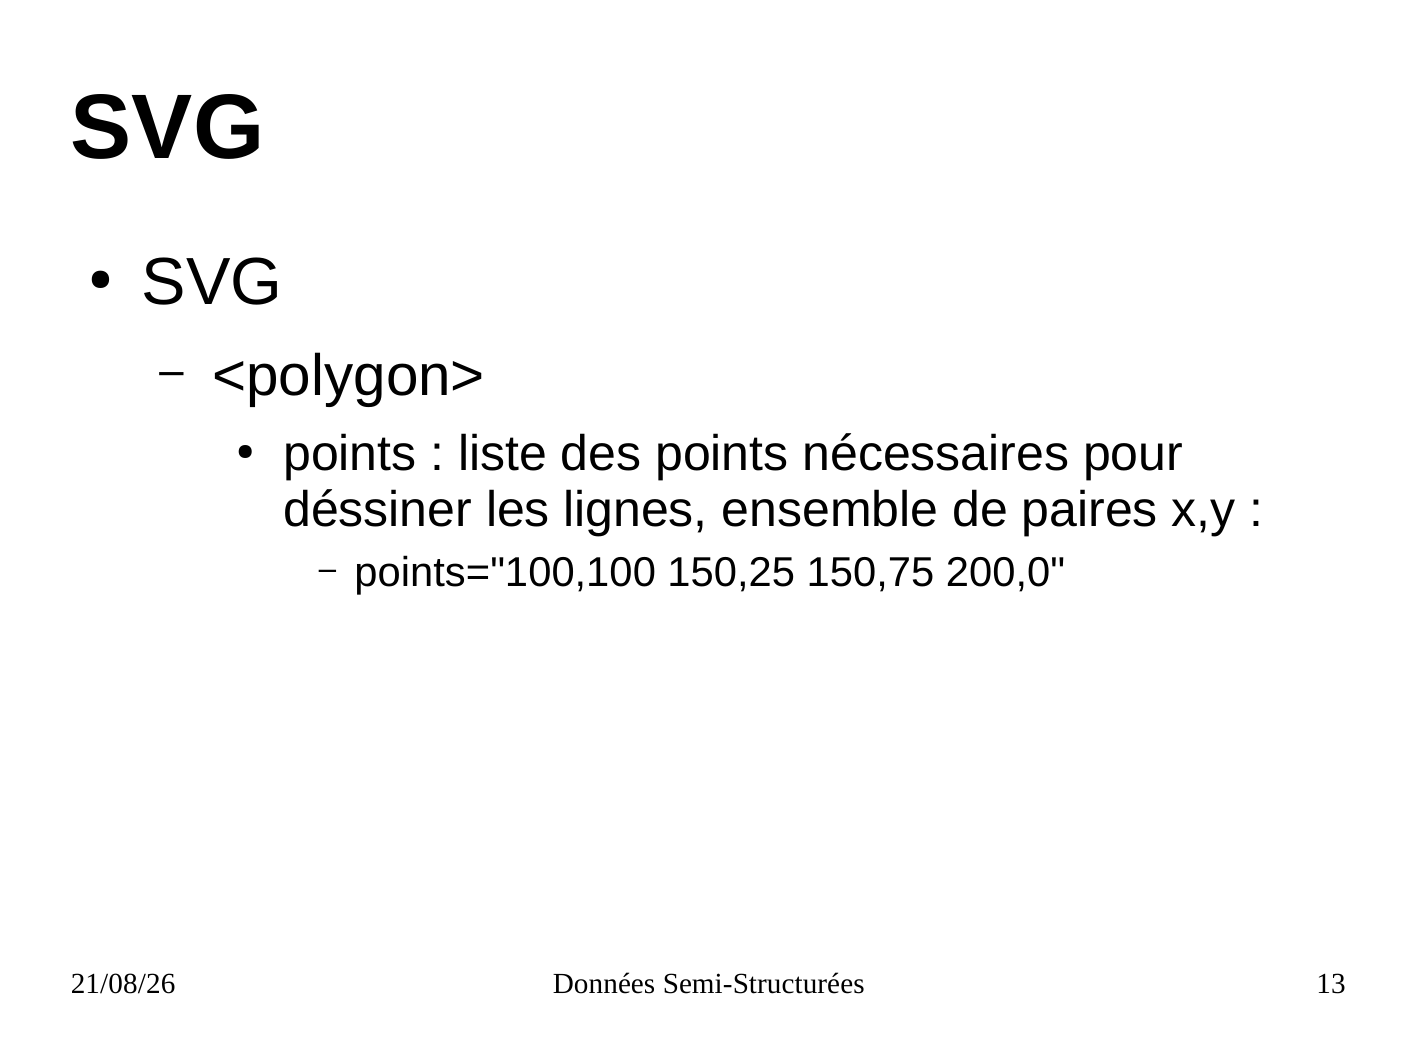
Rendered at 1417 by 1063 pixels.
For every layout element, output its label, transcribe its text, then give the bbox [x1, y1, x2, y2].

title SVG [70, 42, 1346, 212]
list SVG <polygon> points : liste des points nécessaires pour déssiner les lignes, ensemble de paires x,y : points="100,100 150,25 150,75 200,0" [70, 244, 1346, 925]
